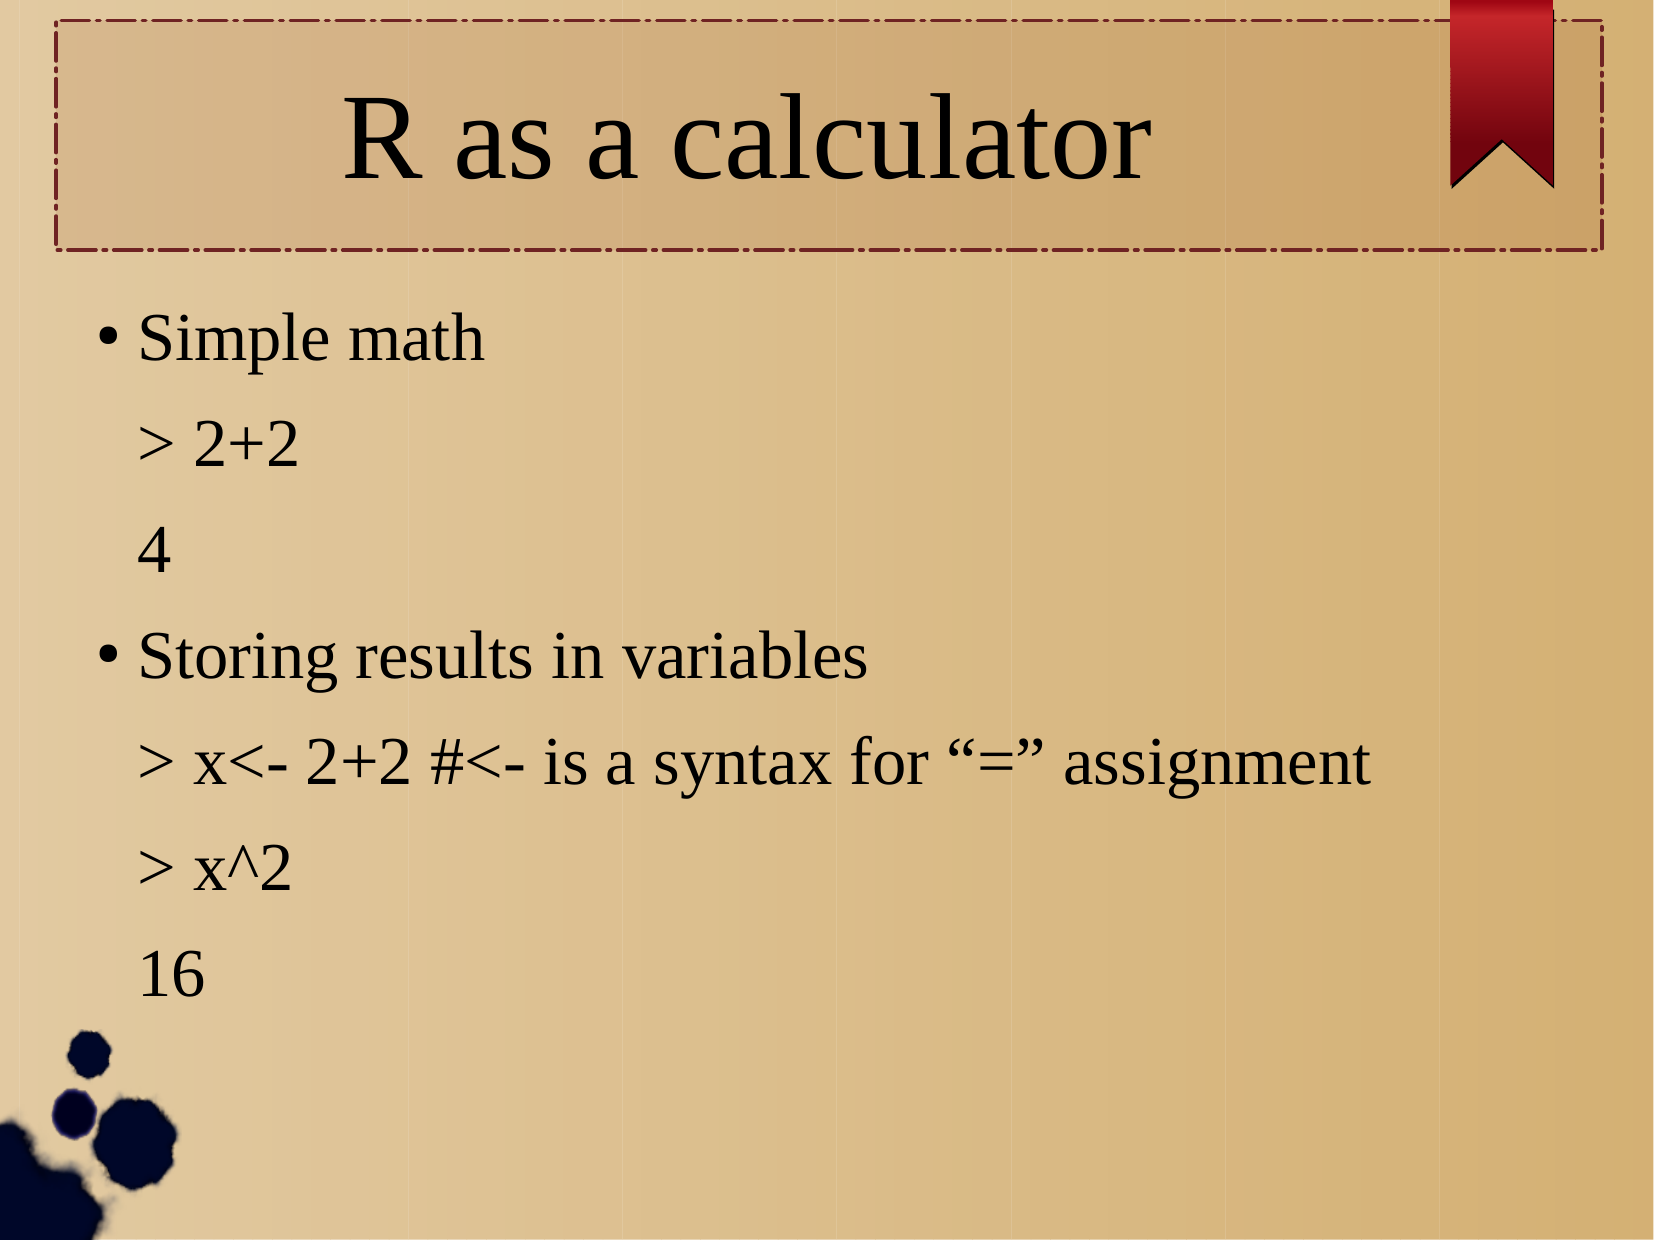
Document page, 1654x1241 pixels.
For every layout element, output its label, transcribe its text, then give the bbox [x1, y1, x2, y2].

list Simple math > 2+2 4 Storing results in variables > x<- 2+2 #<- is a syntax for “=” assignment > x^2 16 [82, 299, 1571, 1019]
title R as a calculator [82, 47, 1412, 229]
